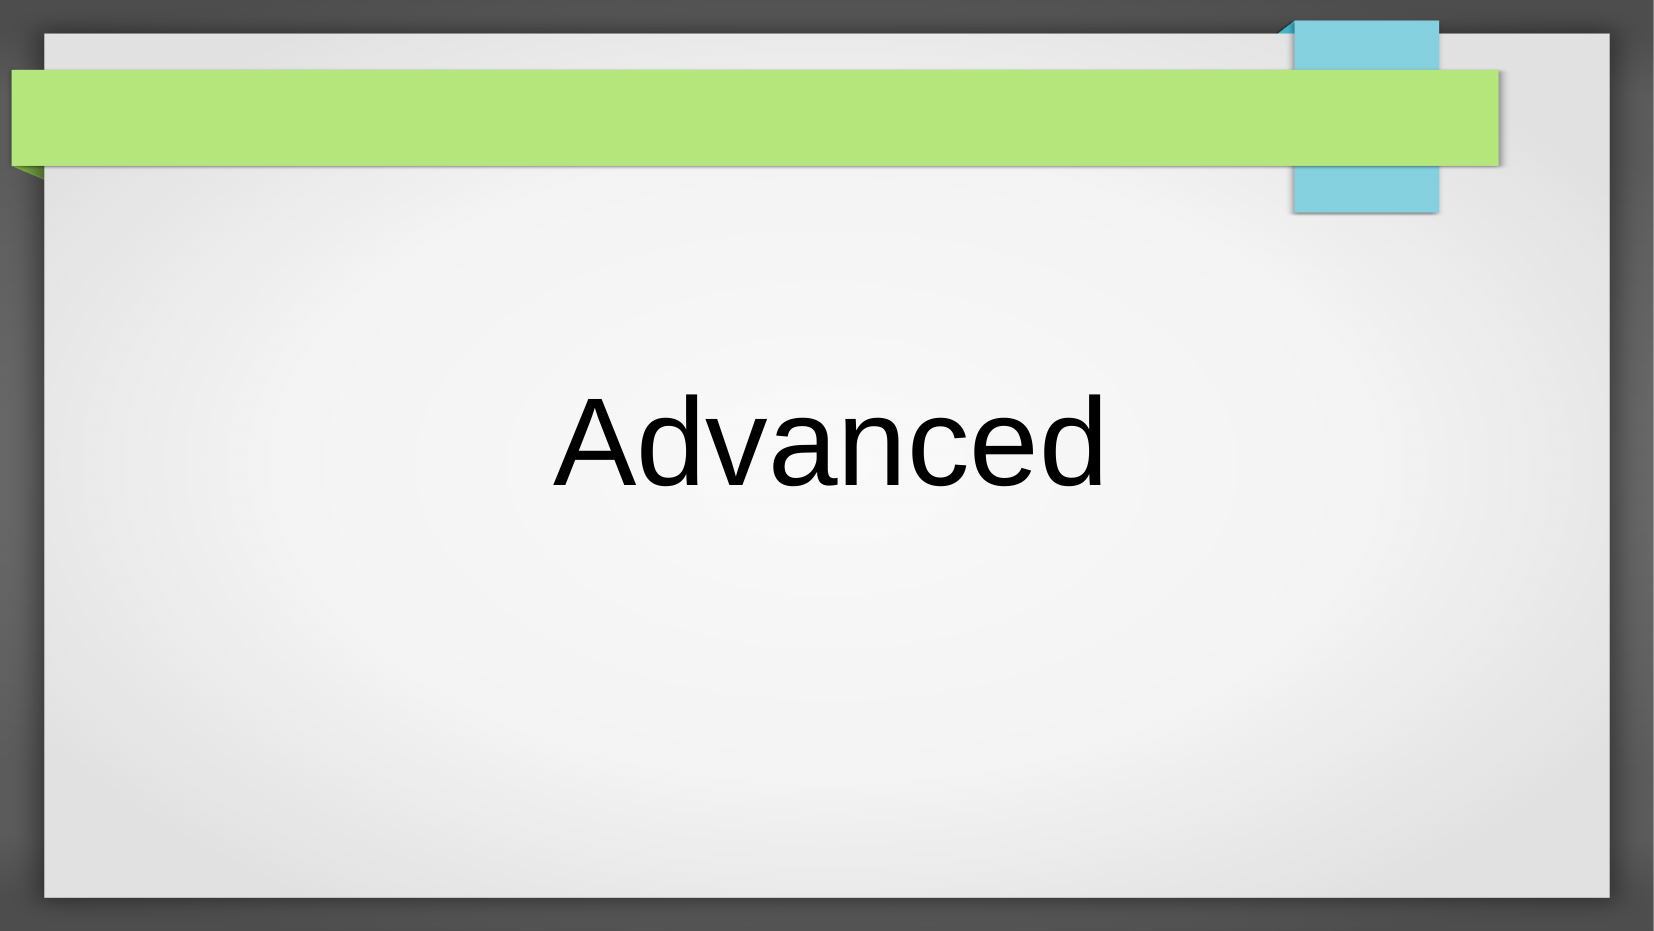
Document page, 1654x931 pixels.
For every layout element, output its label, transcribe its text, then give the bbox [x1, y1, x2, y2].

title Advanced [86, 231, 1576, 652]
picture [0, 0, 1654, 931]
